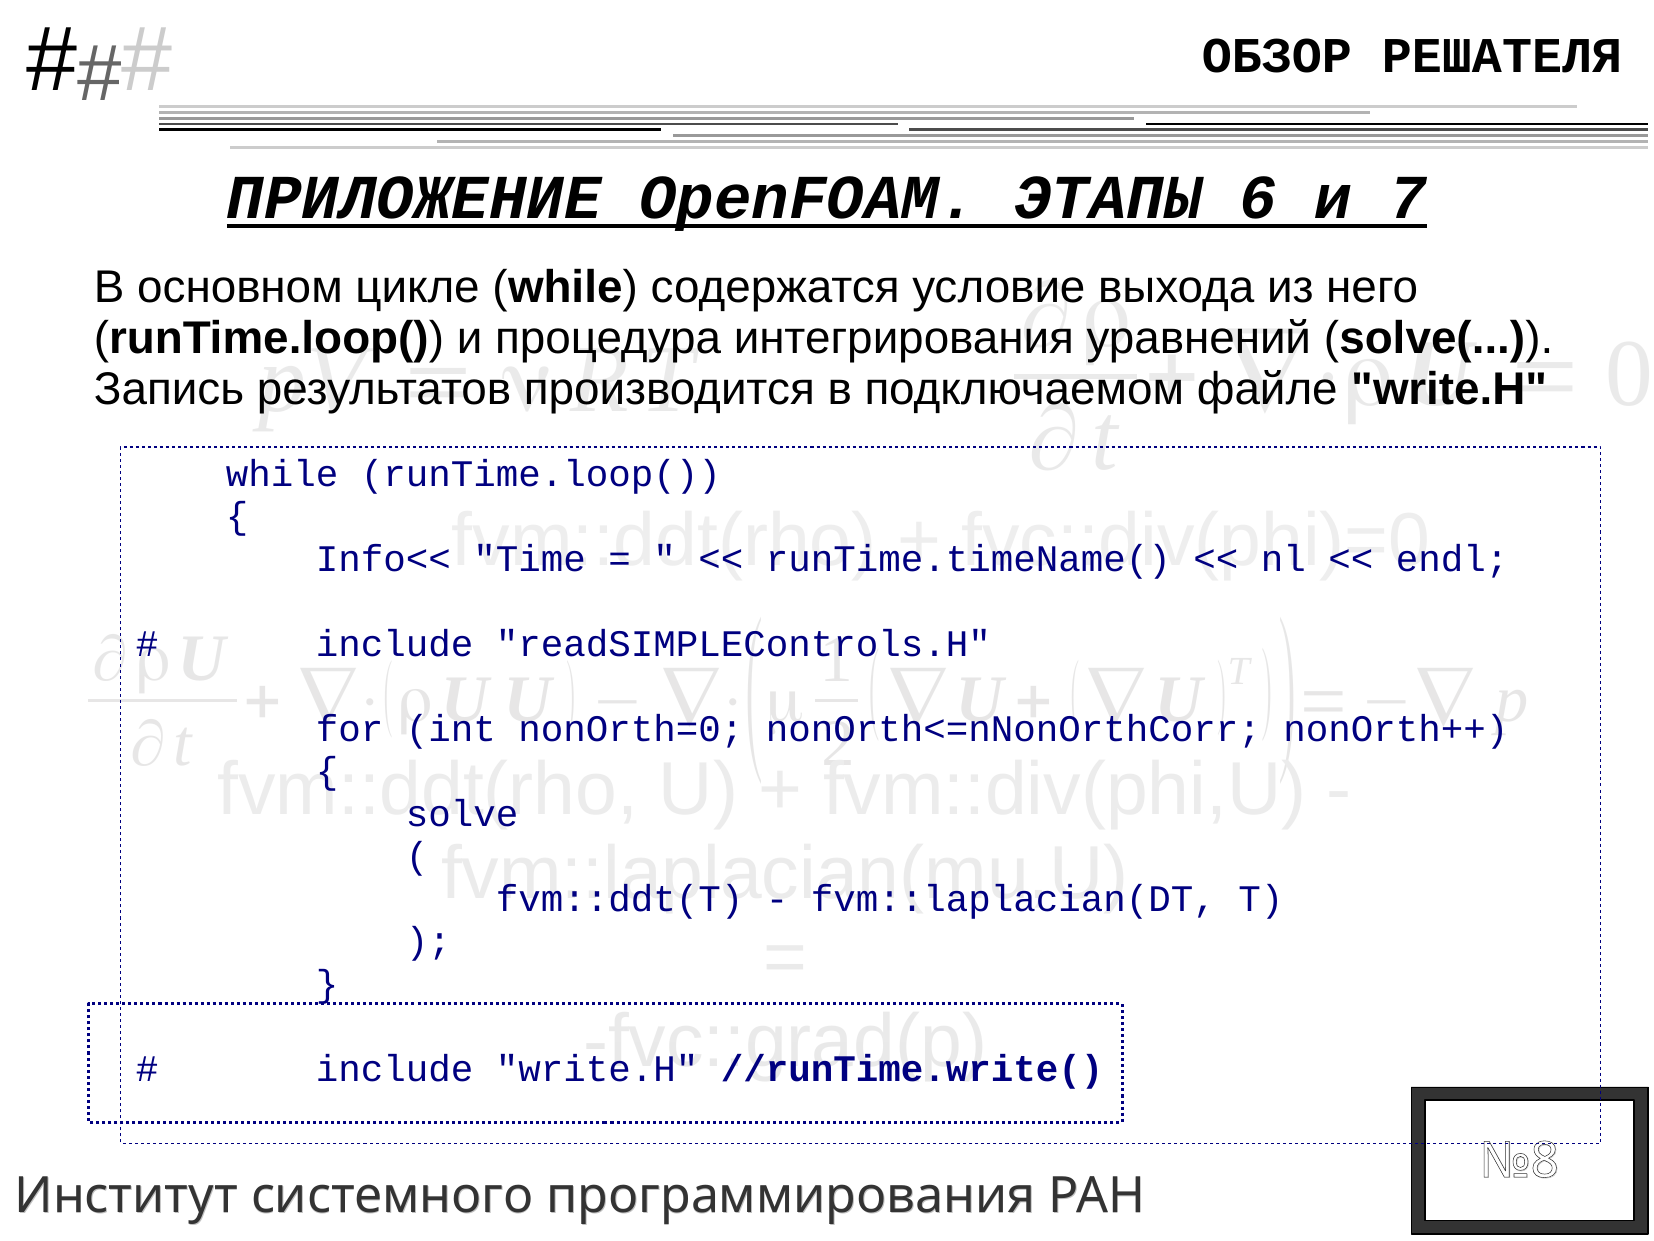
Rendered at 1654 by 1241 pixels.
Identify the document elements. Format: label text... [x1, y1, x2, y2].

title ПРИЛОЖЕНИЕ OpenFOAM. ЭТАПЫ 6 и 7 [0, 147, 1654, 257]
text_box while (runTime.loop()) { Info<< "Time = " << runTime.timeName() << nl << endl; # include "readSIMPLEControls.H" for (int nonOrth=0; nonOrth<=nNonOrthCorr; nonOrth++) { solve ( fvm::ddt(T) - fvm::laplacian(DT, T) ); } # include "write.H" //runTime.write() [120, 446, 1601, 1144]
text_box В основном цикле (while) содержатся условие выхода из него (runTime.loop()) и процедура интегрирования уравнений (solve(...)). Запись результатов производится в подключаемом файле "write.H" [93, 260, 1613, 415]
